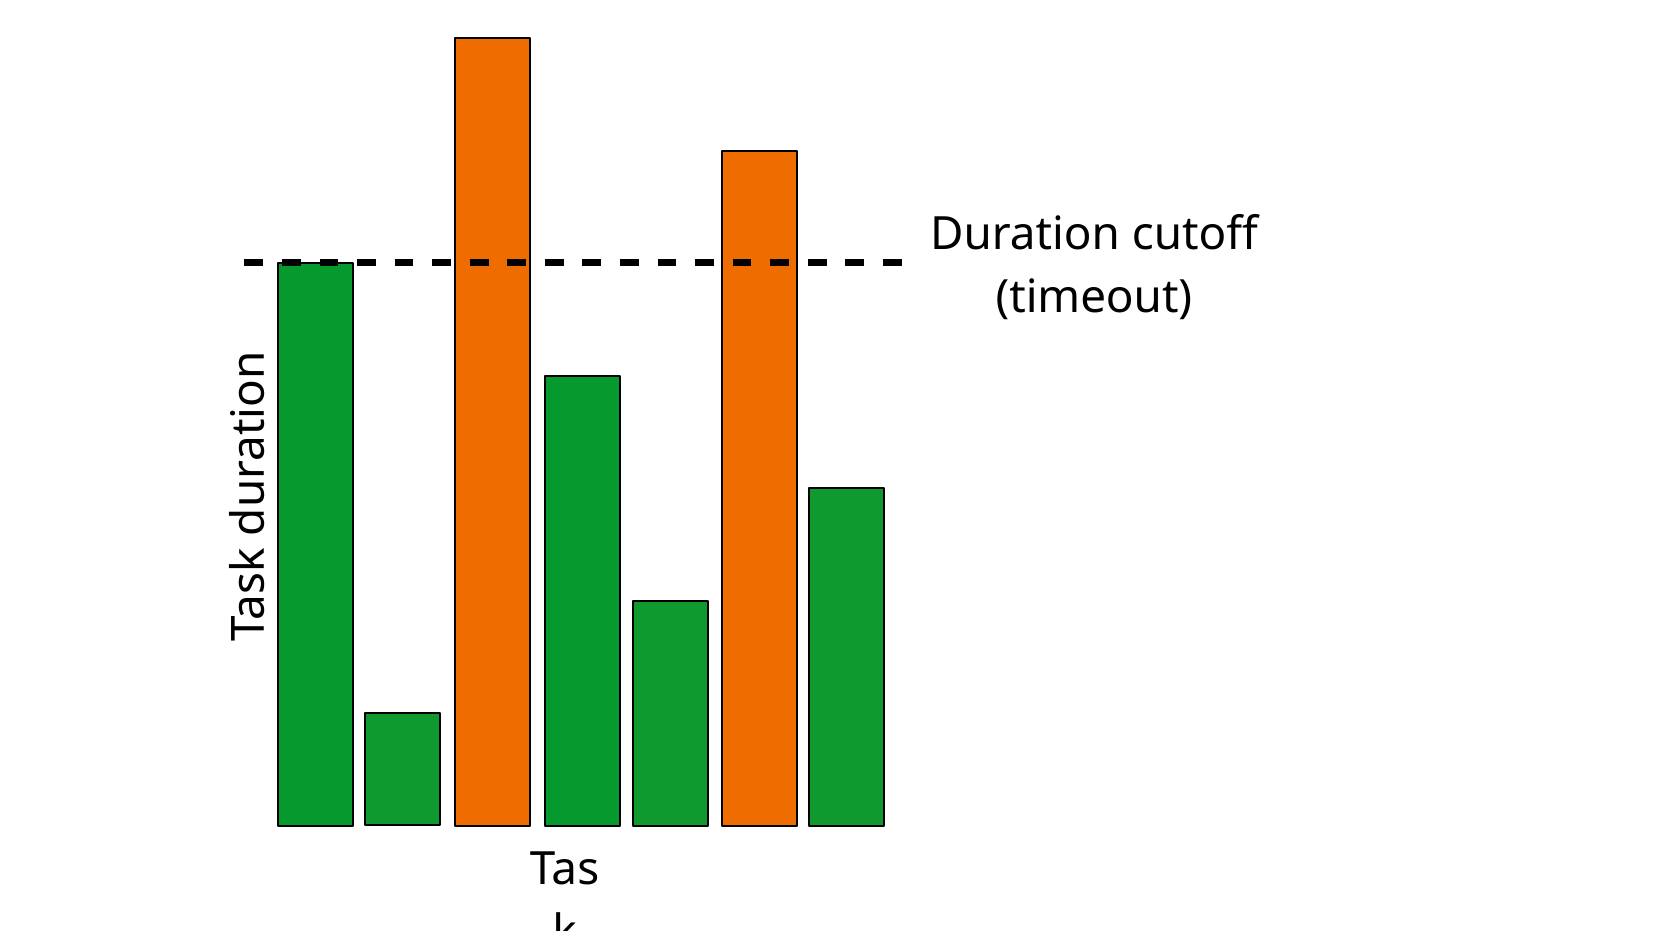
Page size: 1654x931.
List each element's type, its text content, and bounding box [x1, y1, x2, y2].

text_box Duration cutoff (timeout) [915, 193, 1276, 315]
text_box [277, 263, 353, 826]
text_box [721, 150, 797, 826]
text_box [633, 600, 709, 826]
text_box [454, 38, 530, 826]
text_box [365, 712, 441, 826]
text_box Task [515, 828, 638, 897]
text_box Task duration [207, 319, 276, 657]
text_box [544, 375, 620, 826]
text_box [808, 488, 884, 826]
